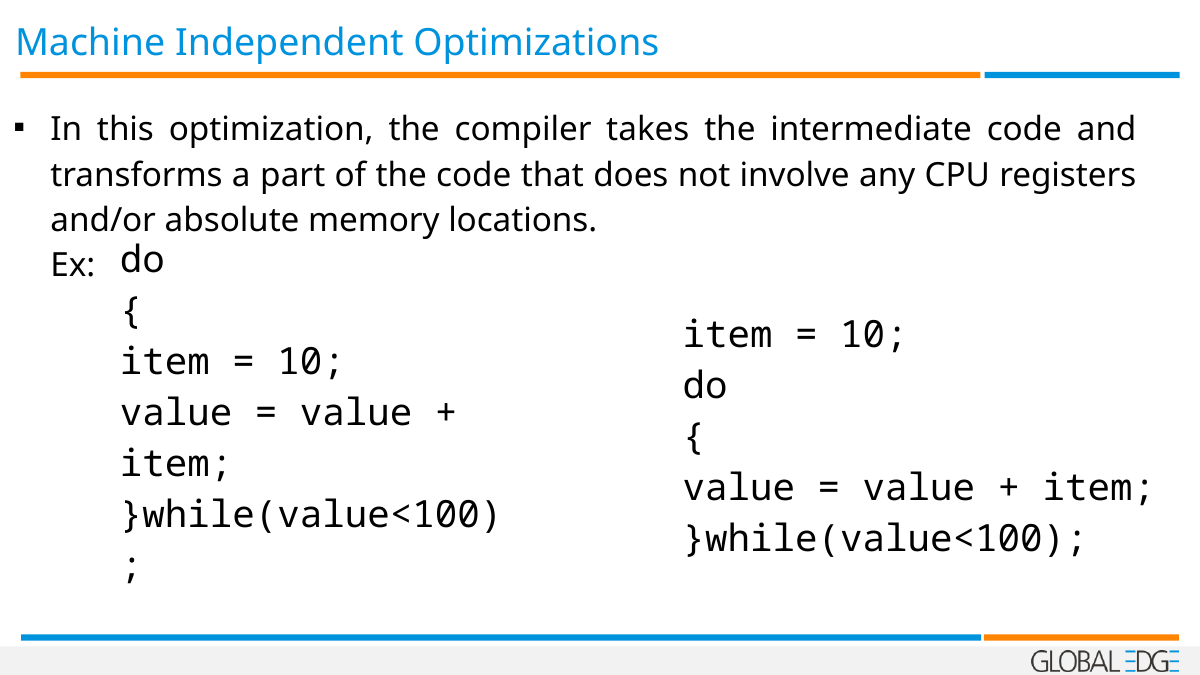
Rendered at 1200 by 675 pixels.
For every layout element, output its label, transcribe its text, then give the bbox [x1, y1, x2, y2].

title Machine Independent Optimizations [15, 14, 1158, 60]
text_box do { item = 10; value = value + item; }while(value<100); [105, 224, 526, 545]
picture [1031, 650, 1179, 672]
text_box item = 10; do { value = value + item; }while(value<100); [667, 300, 1170, 578]
subtitle In this optimization, the compiler takes the intermediate code and transforms a part of the code that does not involve any CPU registers and/or absolute memory locations. Ex: [15, 60, 1170, 631]
